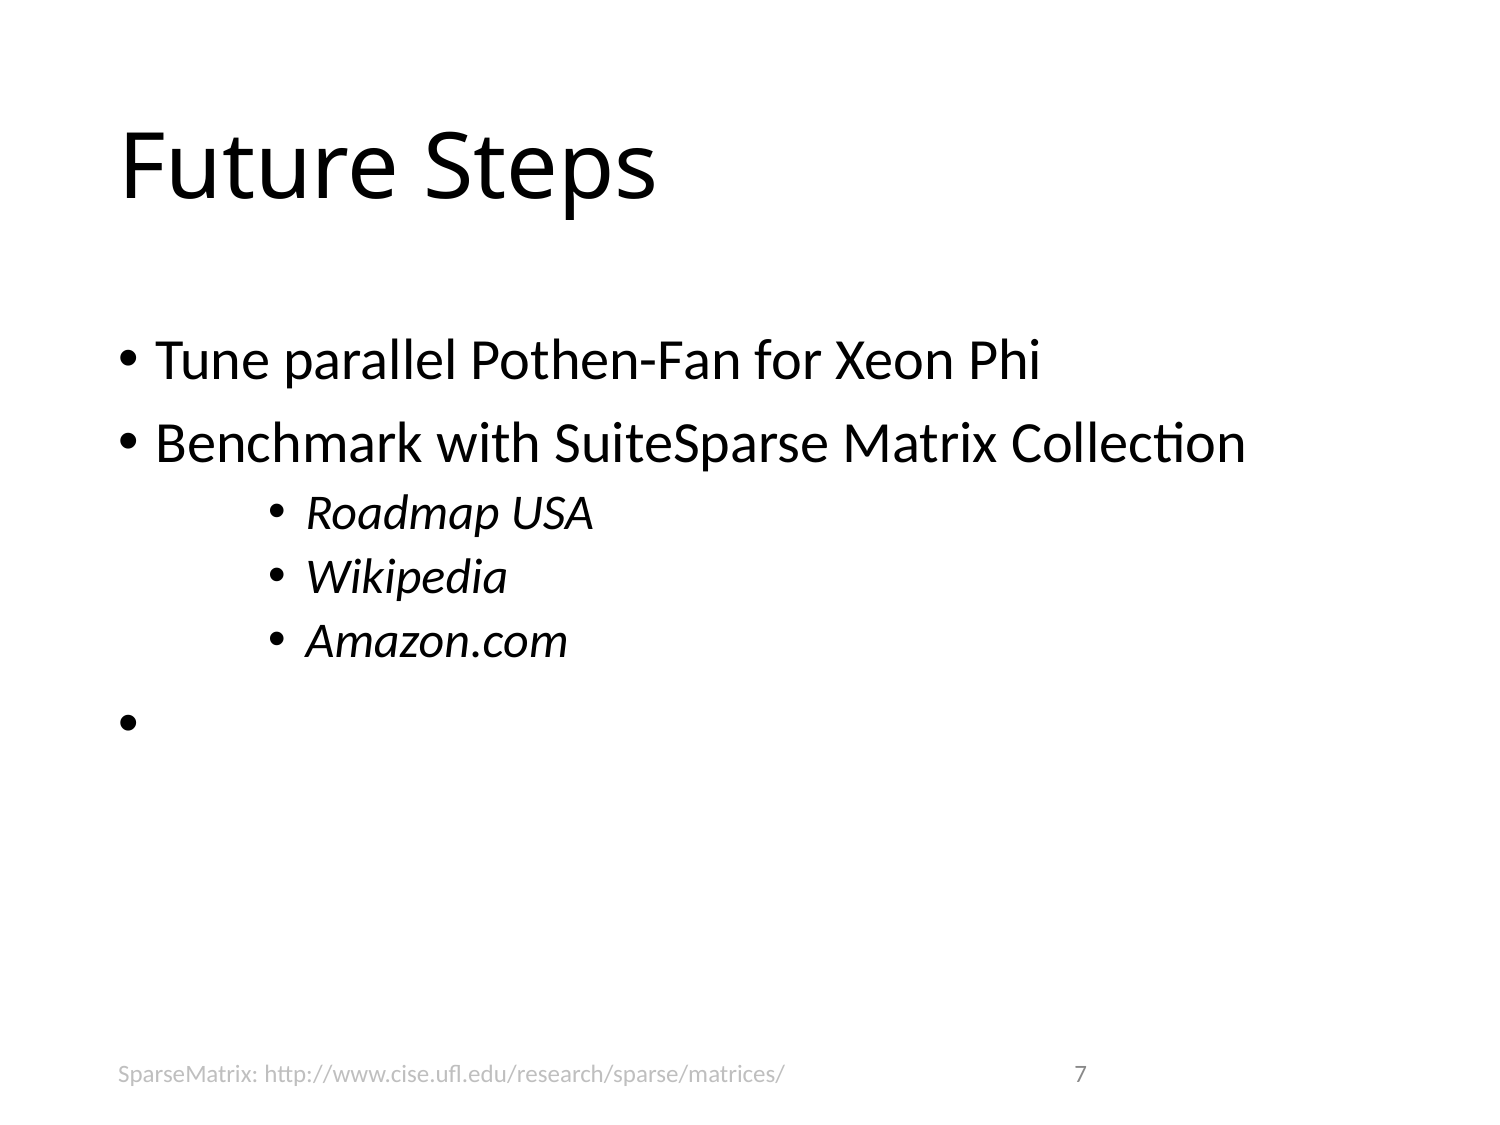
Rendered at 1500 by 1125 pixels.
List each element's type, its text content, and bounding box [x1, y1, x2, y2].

text_box SparseMatrix: http://www.cise.ufl.edu/research/sparse/matrices/ [103, 1049, 1252, 1096]
list Tune parallel Pothen-Fan for Xeon Phi Benchmark with SuiteSparse Matrix Collection Roadmap USA Wikipedia Amazon.com [103, 299, 1397, 1014]
title Future Steps [103, 59, 1397, 278]
text_box 7 [1059, 1042, 1397, 1103]
